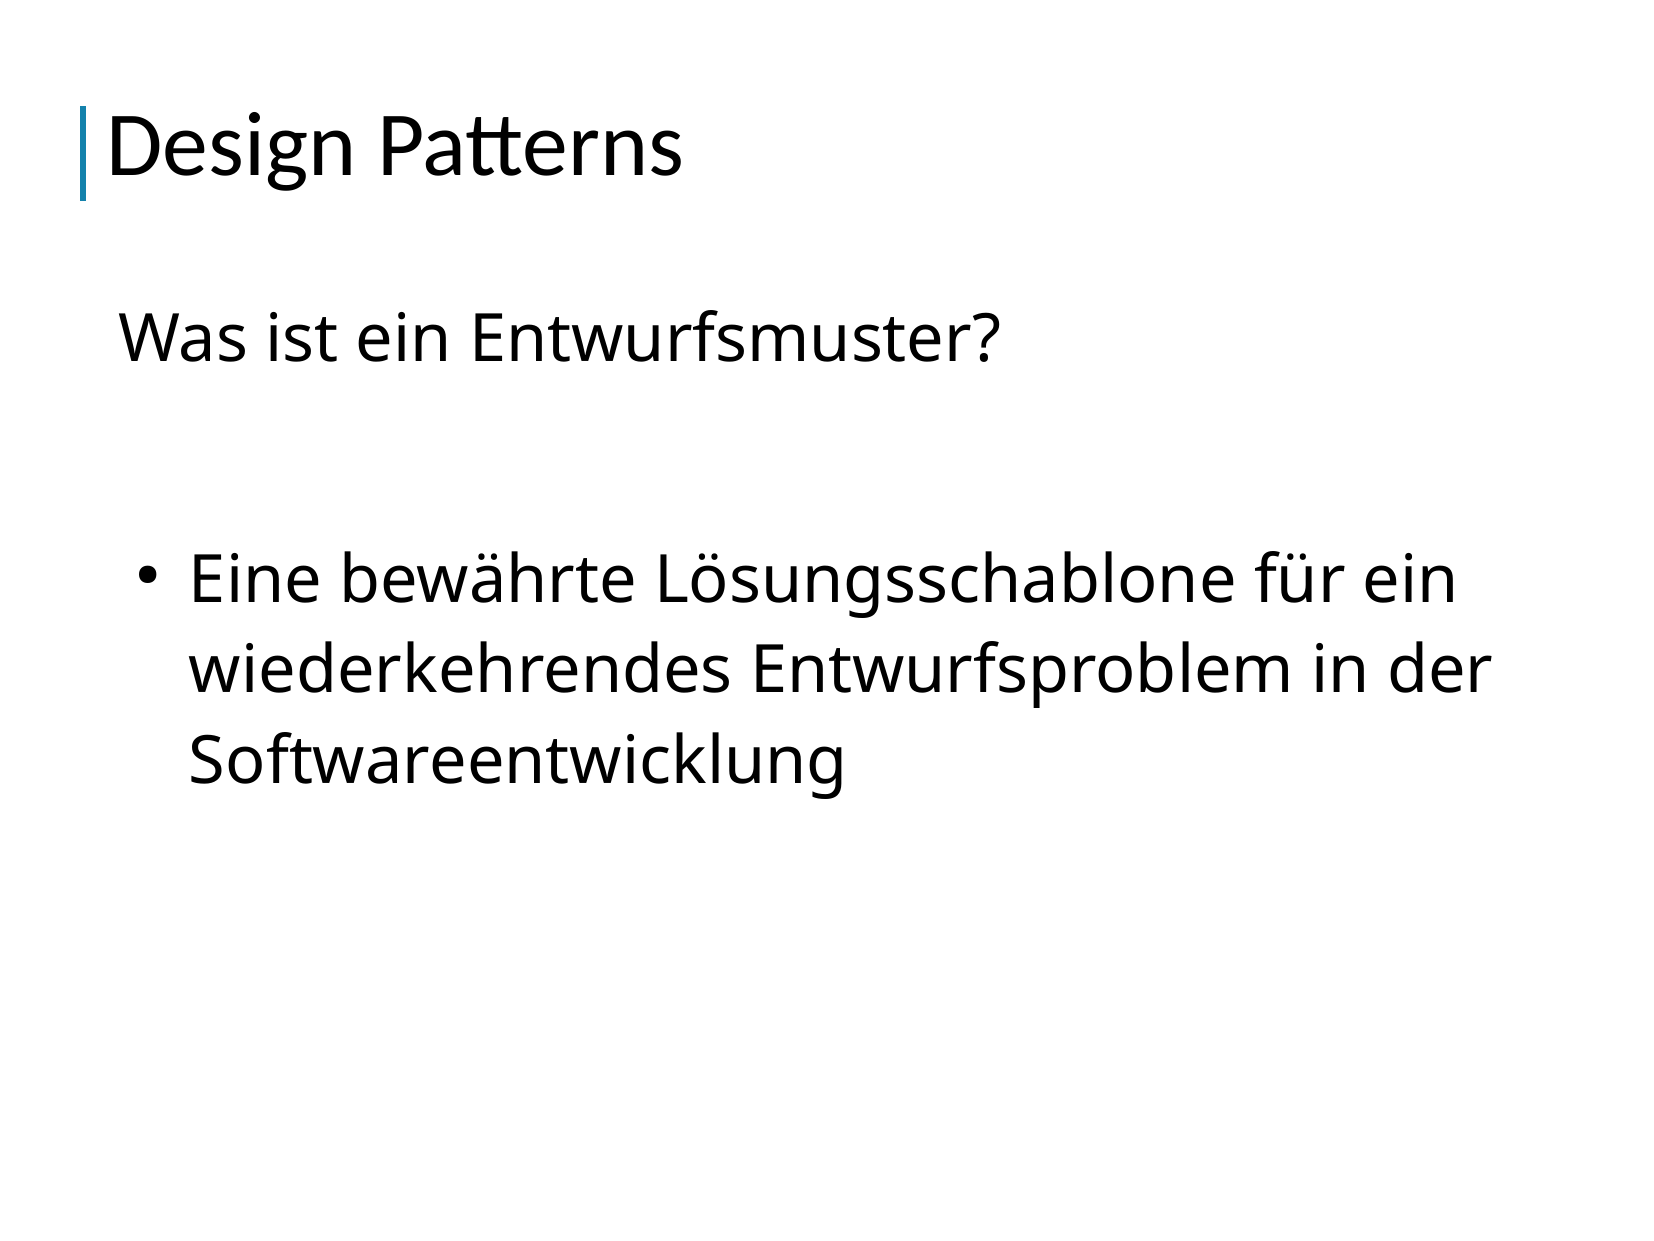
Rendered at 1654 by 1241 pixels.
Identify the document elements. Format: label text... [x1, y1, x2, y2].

title Design Patterns [106, 49, 1571, 257]
list Was ist ein Entwurfsmuster? Eine bewährte Lösungsschablone für ein wiederkehrendes Entwurfsproblem in der Softwareentwicklung [118, 290, 1571, 1109]
